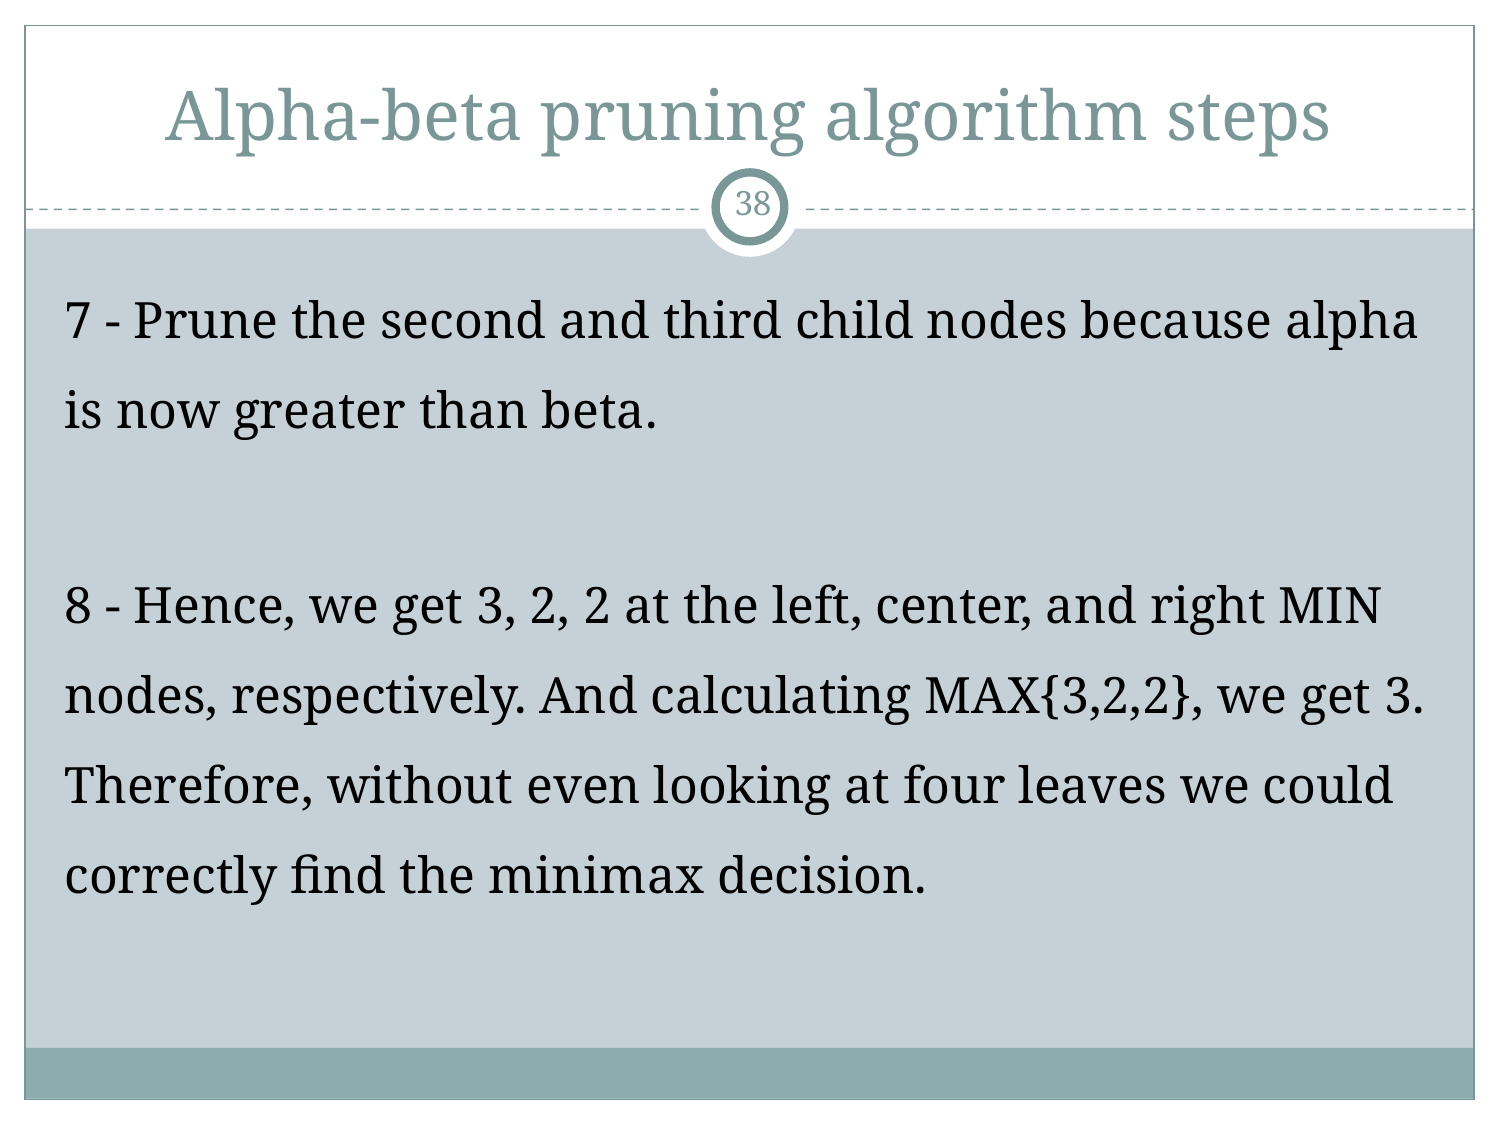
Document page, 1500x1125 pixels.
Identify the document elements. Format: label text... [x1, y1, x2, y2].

list 7 - Prune the second and third child nodes because alpha is now greater than beta. 8 - Hence, we get 3, 2, 2 at the left, center, and right MIN nodes, respectively. And calculating MAX{3,2,2}, we get 3. Therefore, without even looking at four leaves we could correctly find the minimax decision. [49, 250, 1445, 1001]
slide_number <number> [715, 168, 791, 241]
title Alpha-beta pruning algorithm steps [49, 37, 1450, 162]
